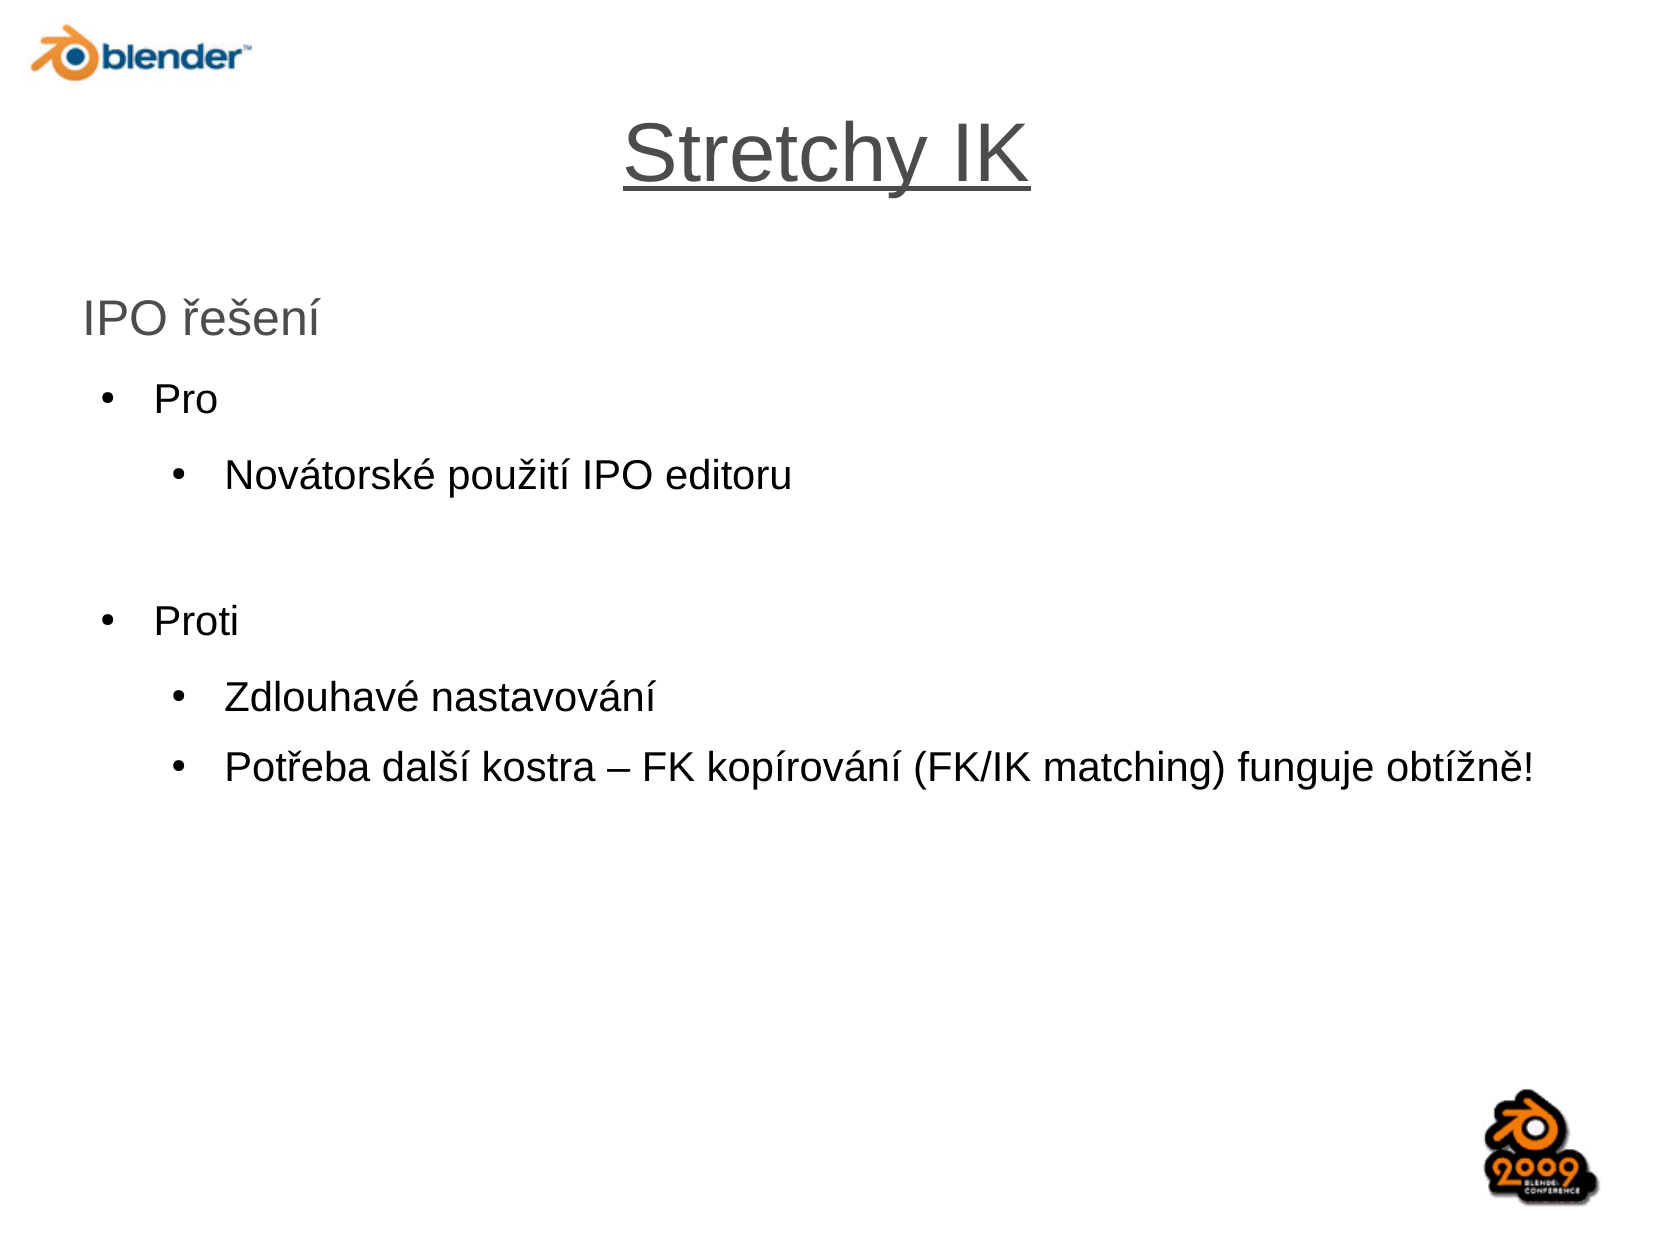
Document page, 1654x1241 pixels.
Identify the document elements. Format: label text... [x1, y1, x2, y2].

list IPO řešení Pro Novátorské použití IPO editoru Proti Zdlouhavé nastavování Potřeba další kostra – FK kopírování (FK/IK matching) funguje obtížně! [82, 290, 1571, 1109]
title Stretchy IK [82, 49, 1571, 257]
picture [15, 18, 266, 89]
picture [1476, 1085, 1602, 1211]
